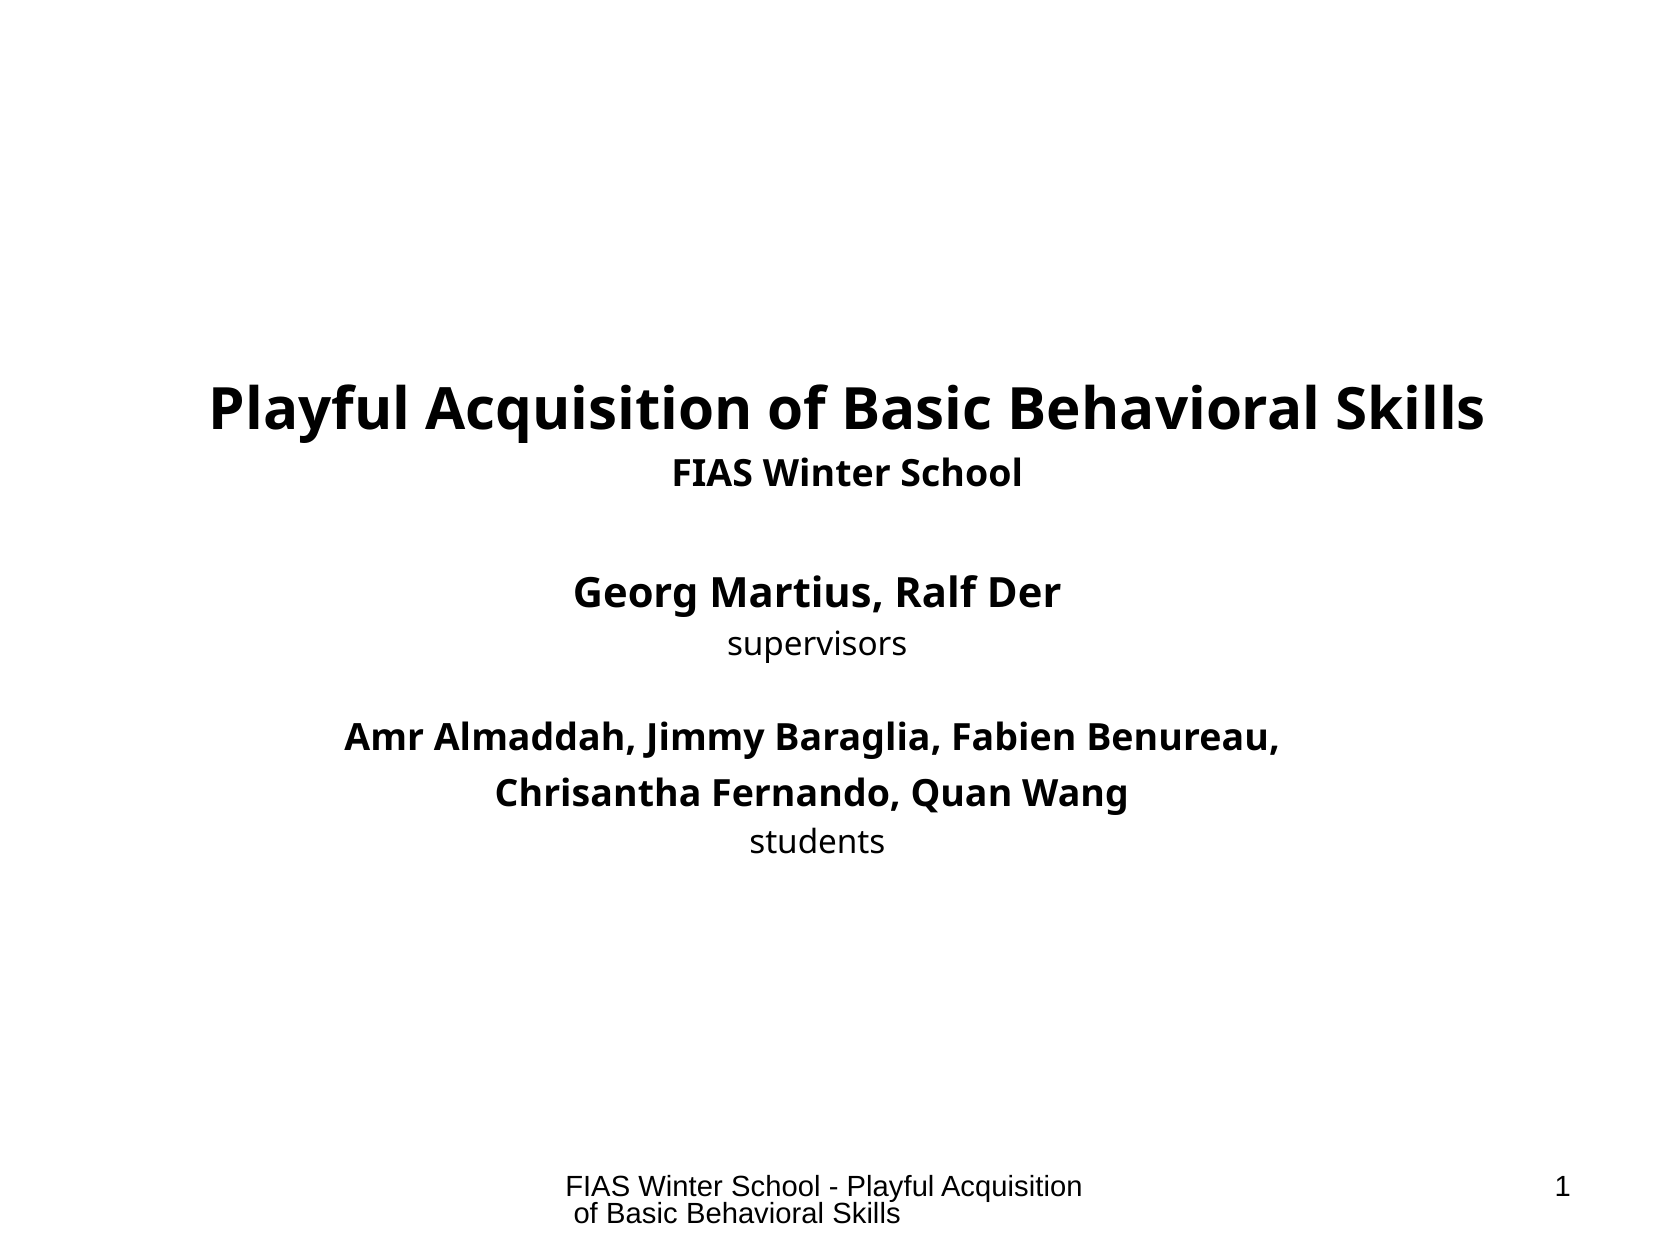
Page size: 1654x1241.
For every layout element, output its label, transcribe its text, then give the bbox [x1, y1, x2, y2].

text_box Georg Martius, Ralf Der supervisors Amr Almaddah, Jimmy Baraglia, Fabien Benureau, Chrisantha Fernando, Quan Wang students [60, 530, 1576, 976]
text_box Playful Acquisition of Basic Behavioral Skills FIAS Winter School [90, 210, 1606, 655]
